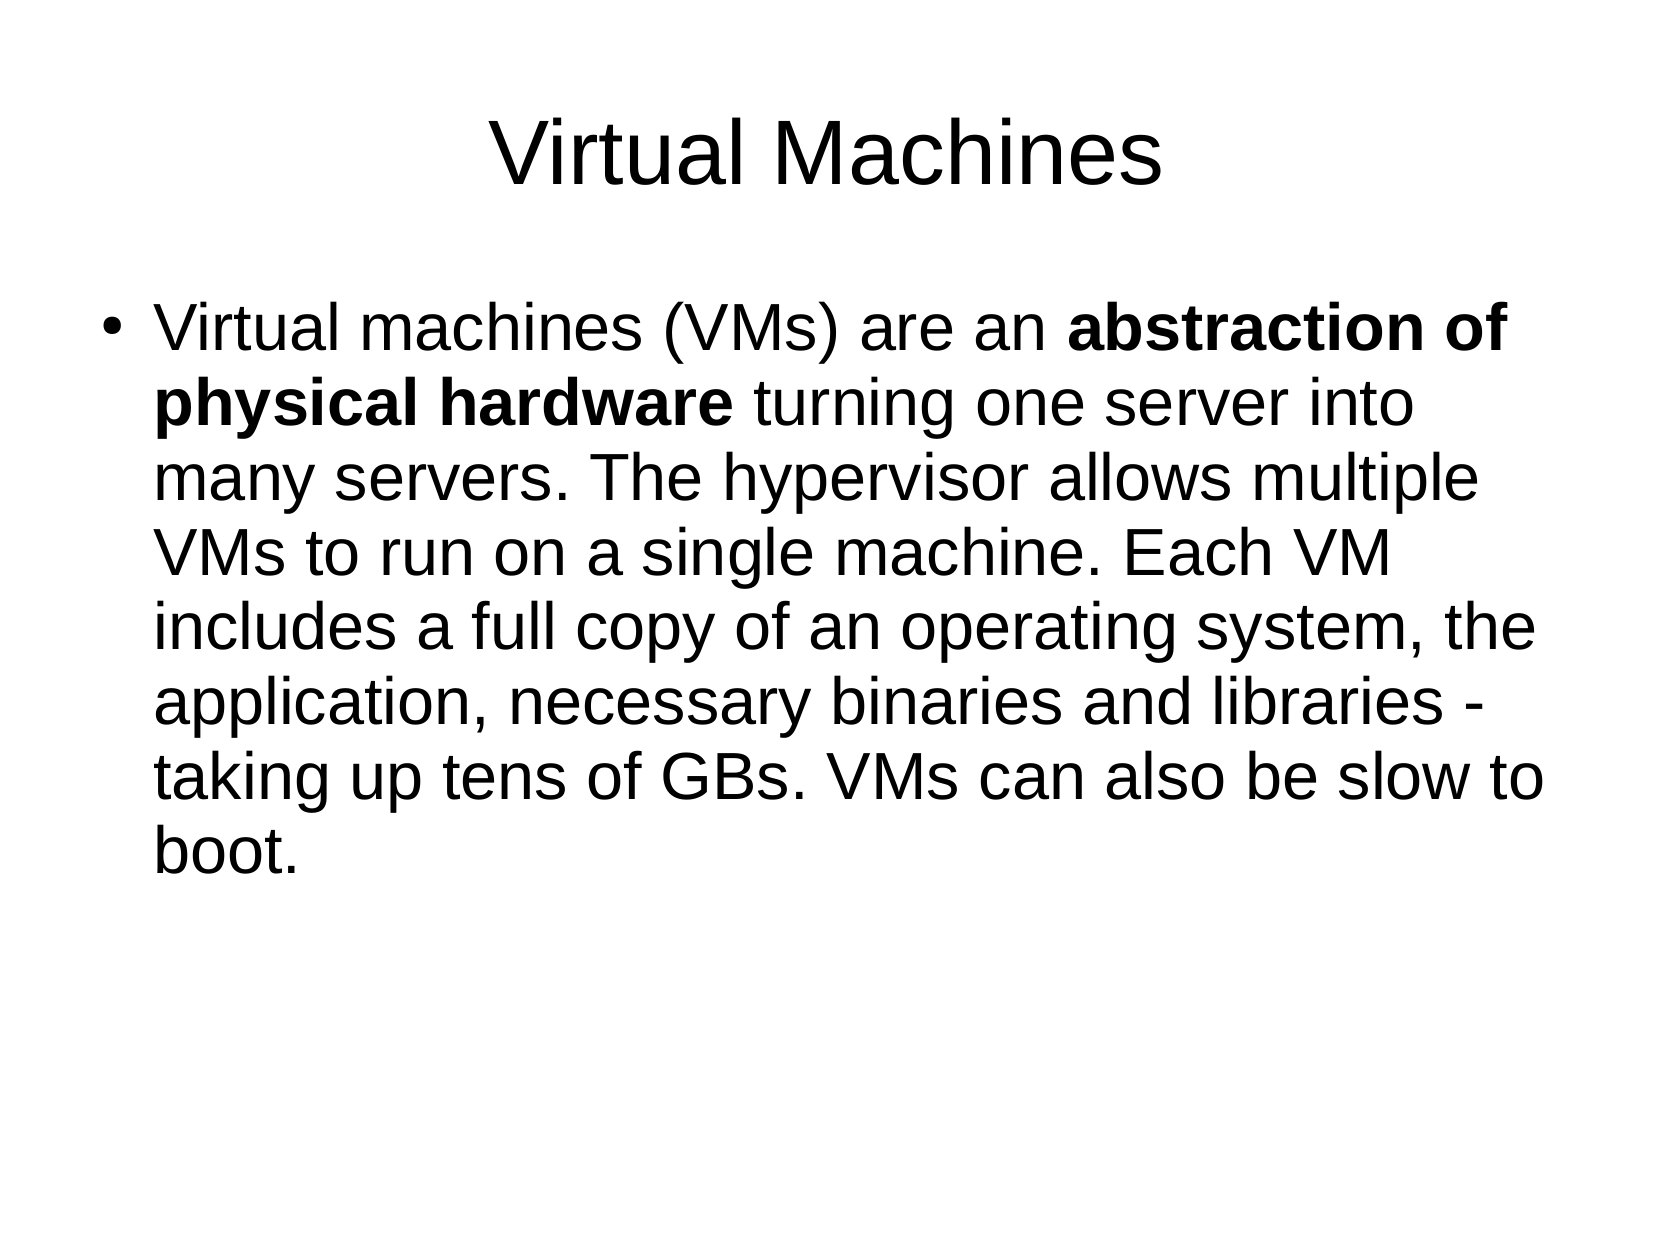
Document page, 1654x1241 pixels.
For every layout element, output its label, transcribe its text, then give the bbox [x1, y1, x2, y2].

list Virtual machines (VMs) are an abstraction of physical hardware turning one server into many servers. The hypervisor allows multiple VMs to run on a single machine. Each VM includes a full copy of an operating system, the application, necessary binaries and libraries - taking up tens of GBs. VMs can also be slow to boot. [82, 290, 1571, 1010]
title Virtual Machines [82, 49, 1571, 257]
